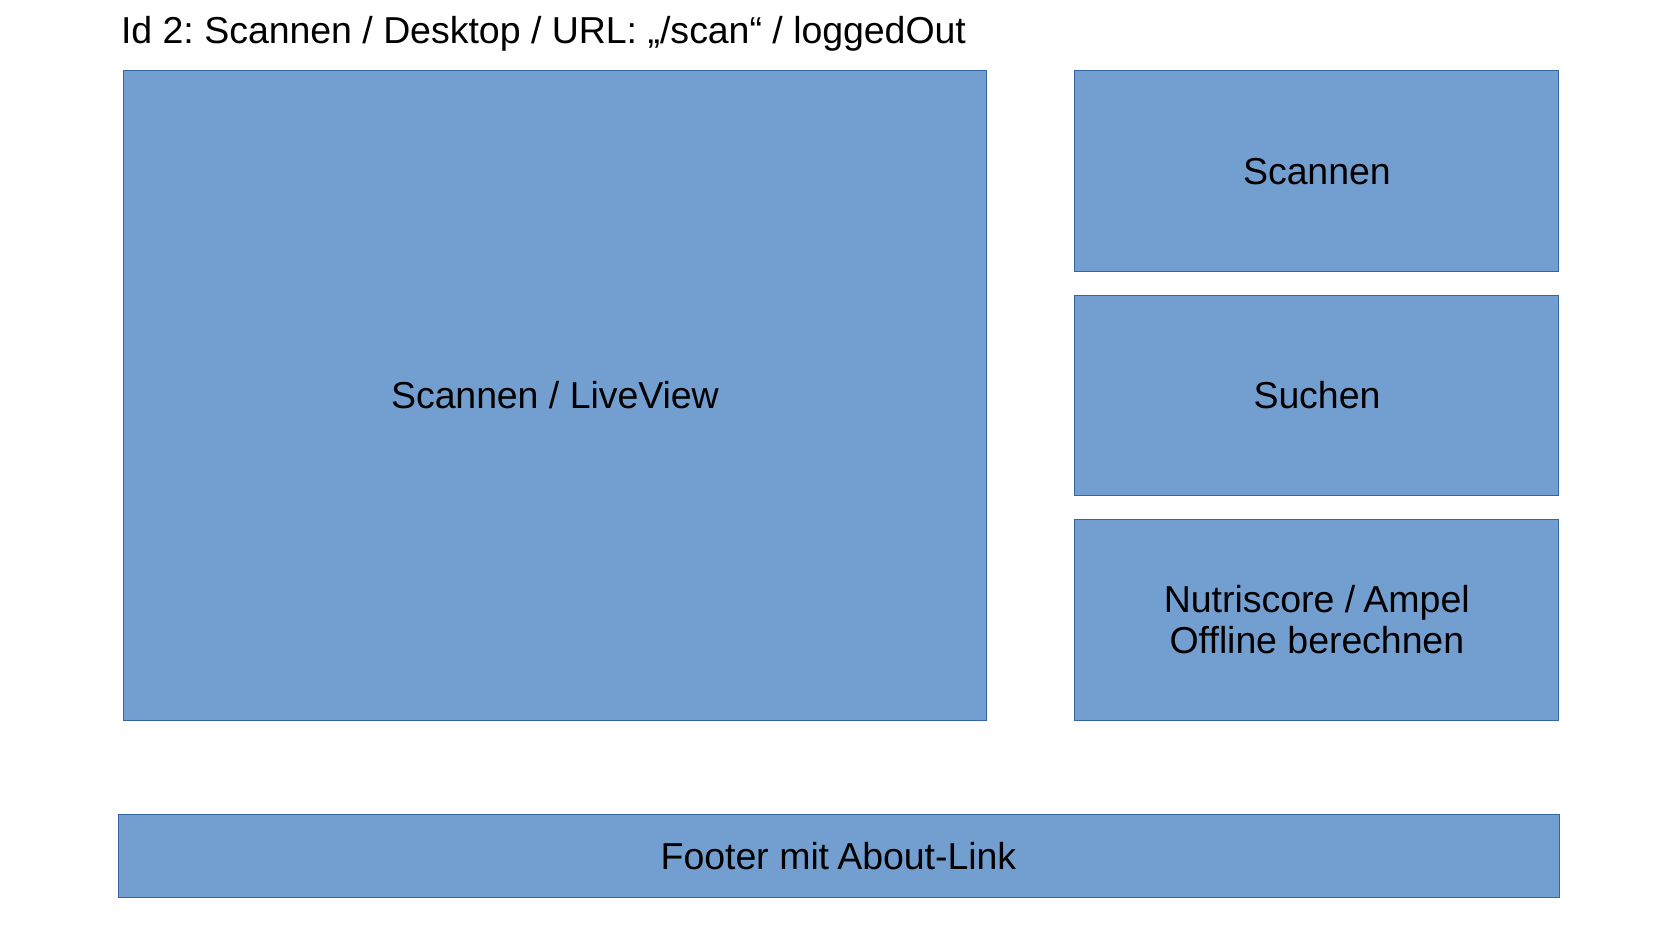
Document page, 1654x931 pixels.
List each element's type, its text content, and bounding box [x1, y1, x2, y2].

text_box Id 2: Scannen / Desktop / URL: „/scan“ / loggedOut [106, 2, 1560, 95]
text_box Nutriscore / Ampel Offline berechnen [1074, 519, 1559, 721]
text_box Footer mit About-Link [118, 814, 1560, 898]
text_box Scannen [1074, 95, 1559, 272]
text_box Suchen [1074, 295, 1559, 496]
text_box Scannen / LiveView [123, 95, 987, 721]
